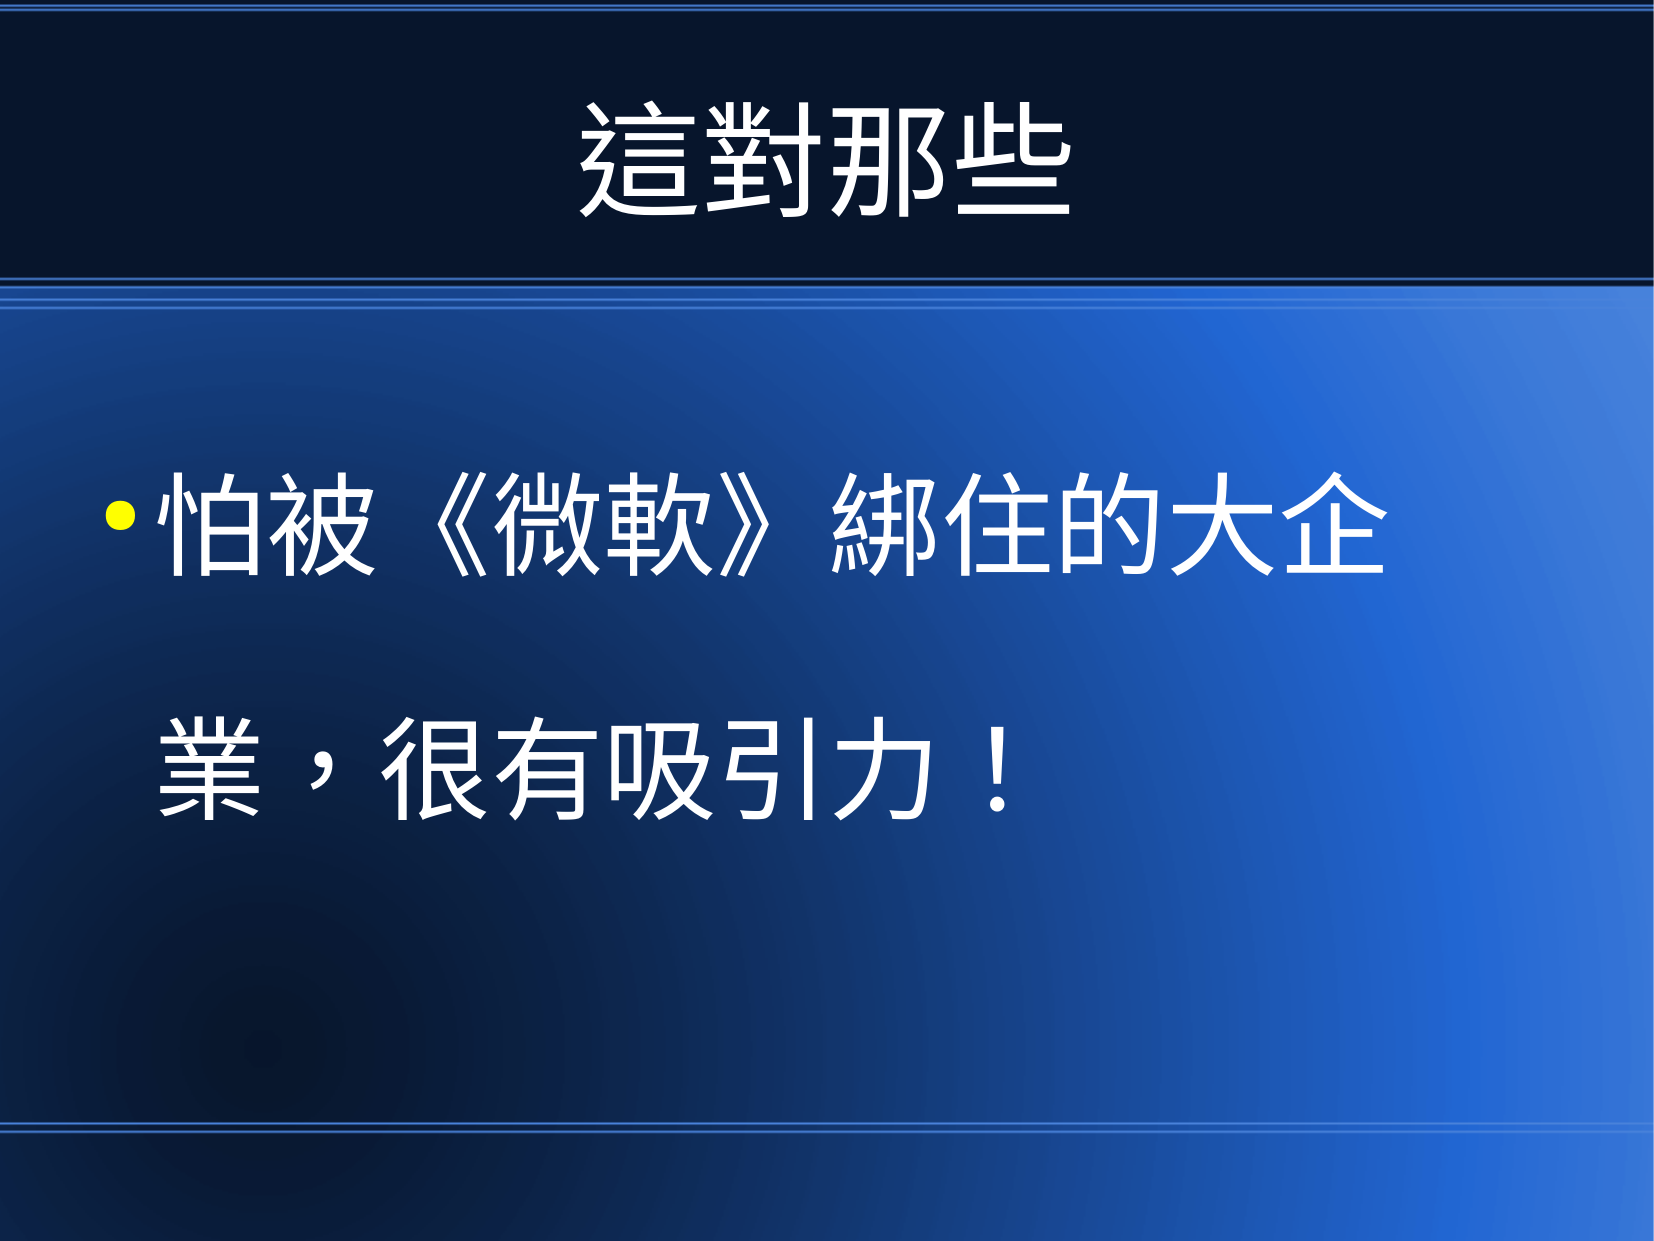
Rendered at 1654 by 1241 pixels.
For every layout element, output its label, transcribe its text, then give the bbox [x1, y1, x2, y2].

picture [0, 0, 1654, 1241]
title 這對那些 [82, 49, 1571, 257]
list 怕被《微軟》綁住的大企業，很有吸引力！ [82, 355, 1571, 1241]
